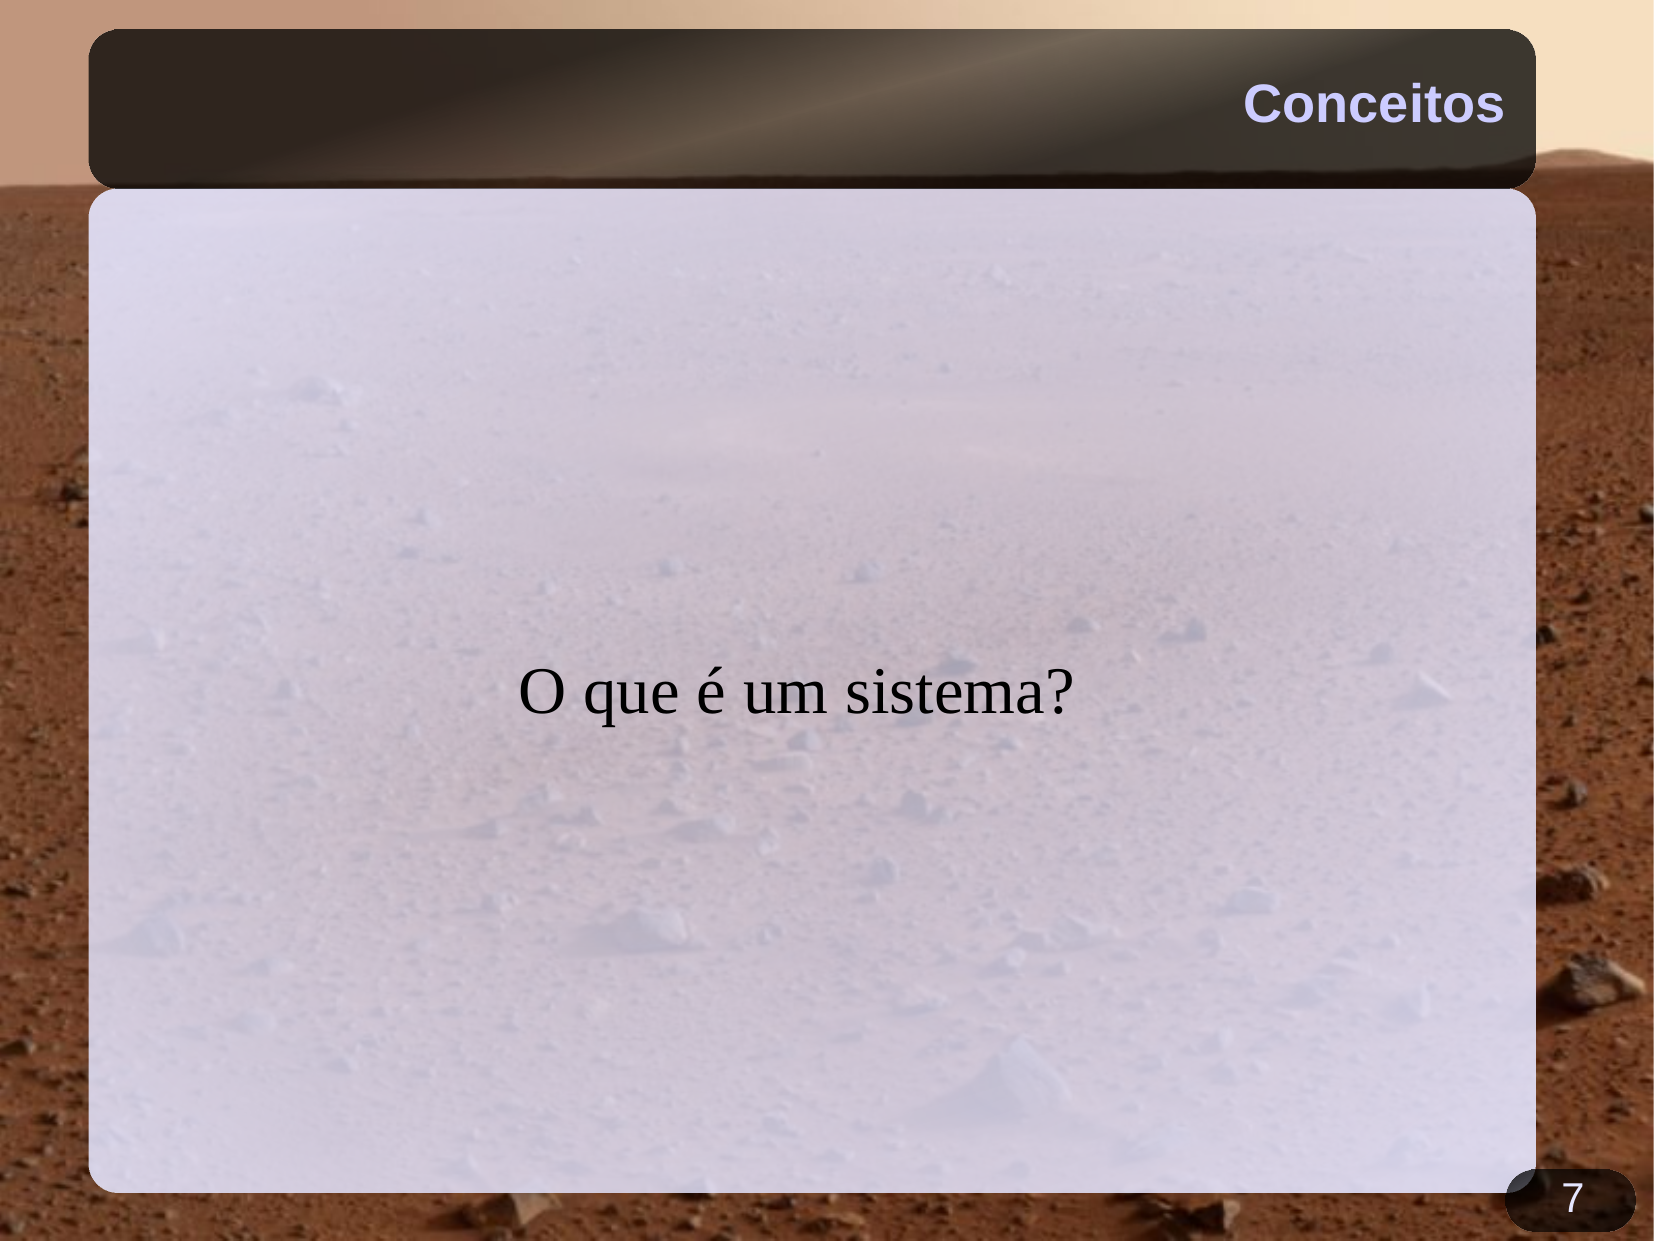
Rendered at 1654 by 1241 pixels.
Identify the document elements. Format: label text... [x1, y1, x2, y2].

subtitle O que é um sistema? [118, 218, 1477, 1164]
title Conceitos [118, 59, 1506, 148]
picture [0, 0, 1654, 1241]
